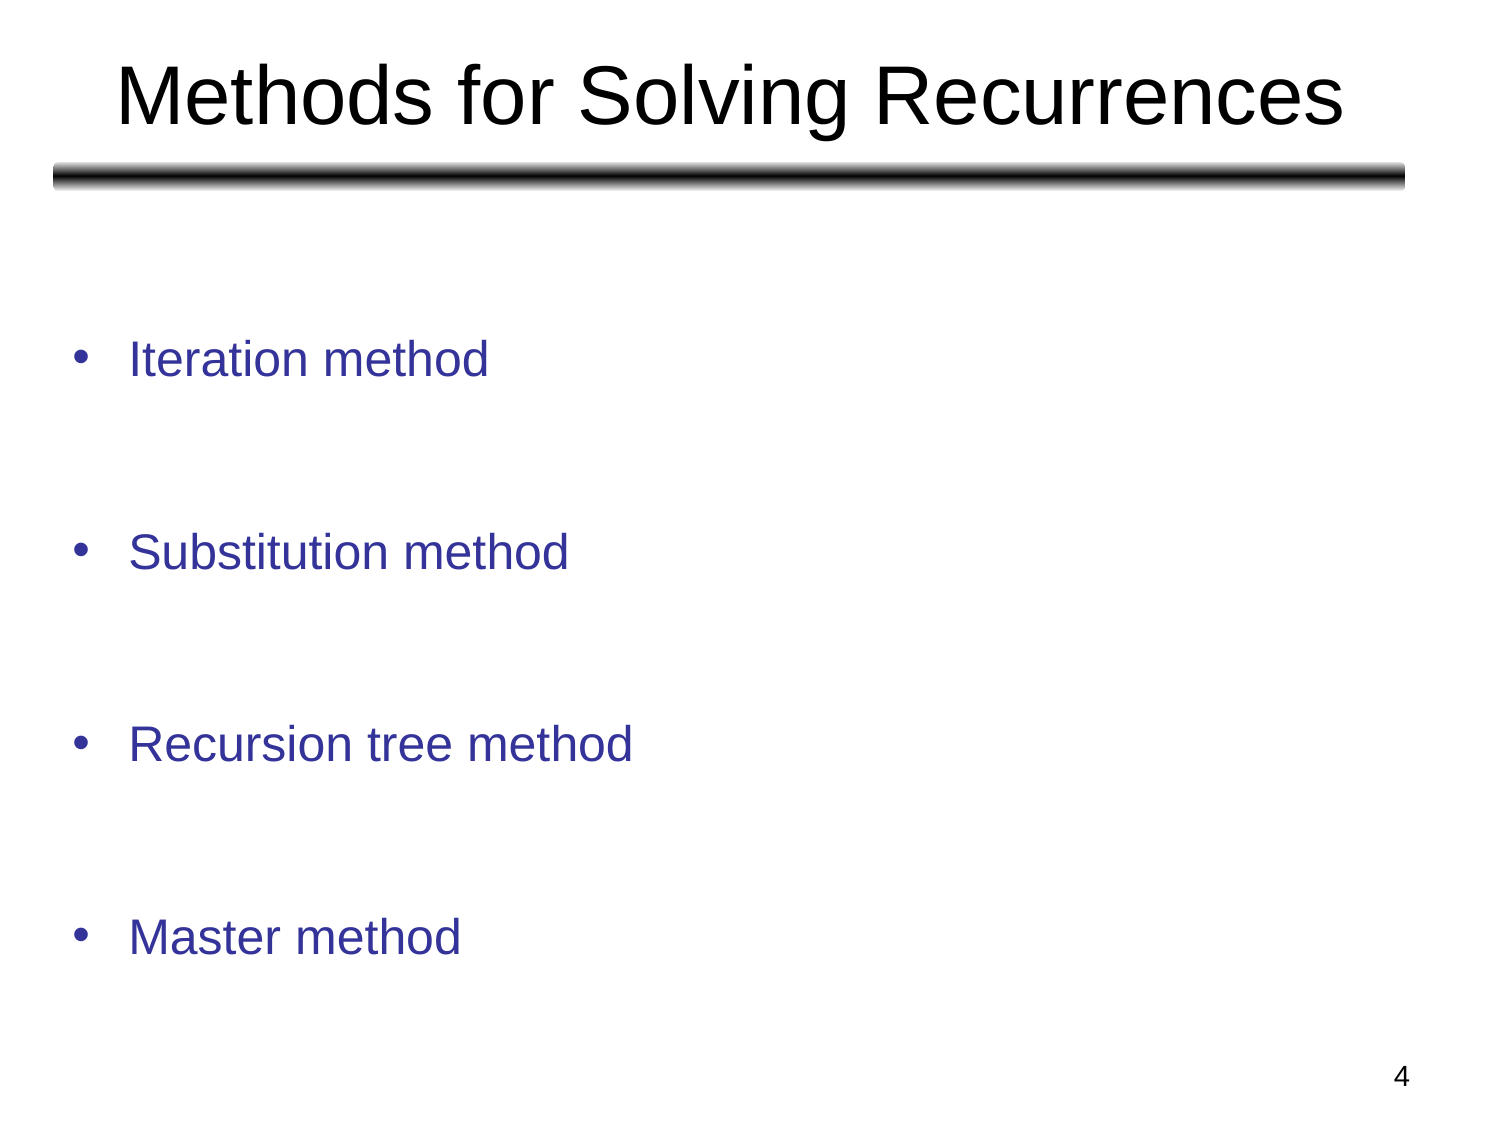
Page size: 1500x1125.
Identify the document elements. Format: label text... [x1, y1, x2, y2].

list Iteration method Substitution method Recursion tree method Master method [57, 199, 1408, 1032]
title Methods for Solving Recurrences [55, 16, 1406, 166]
